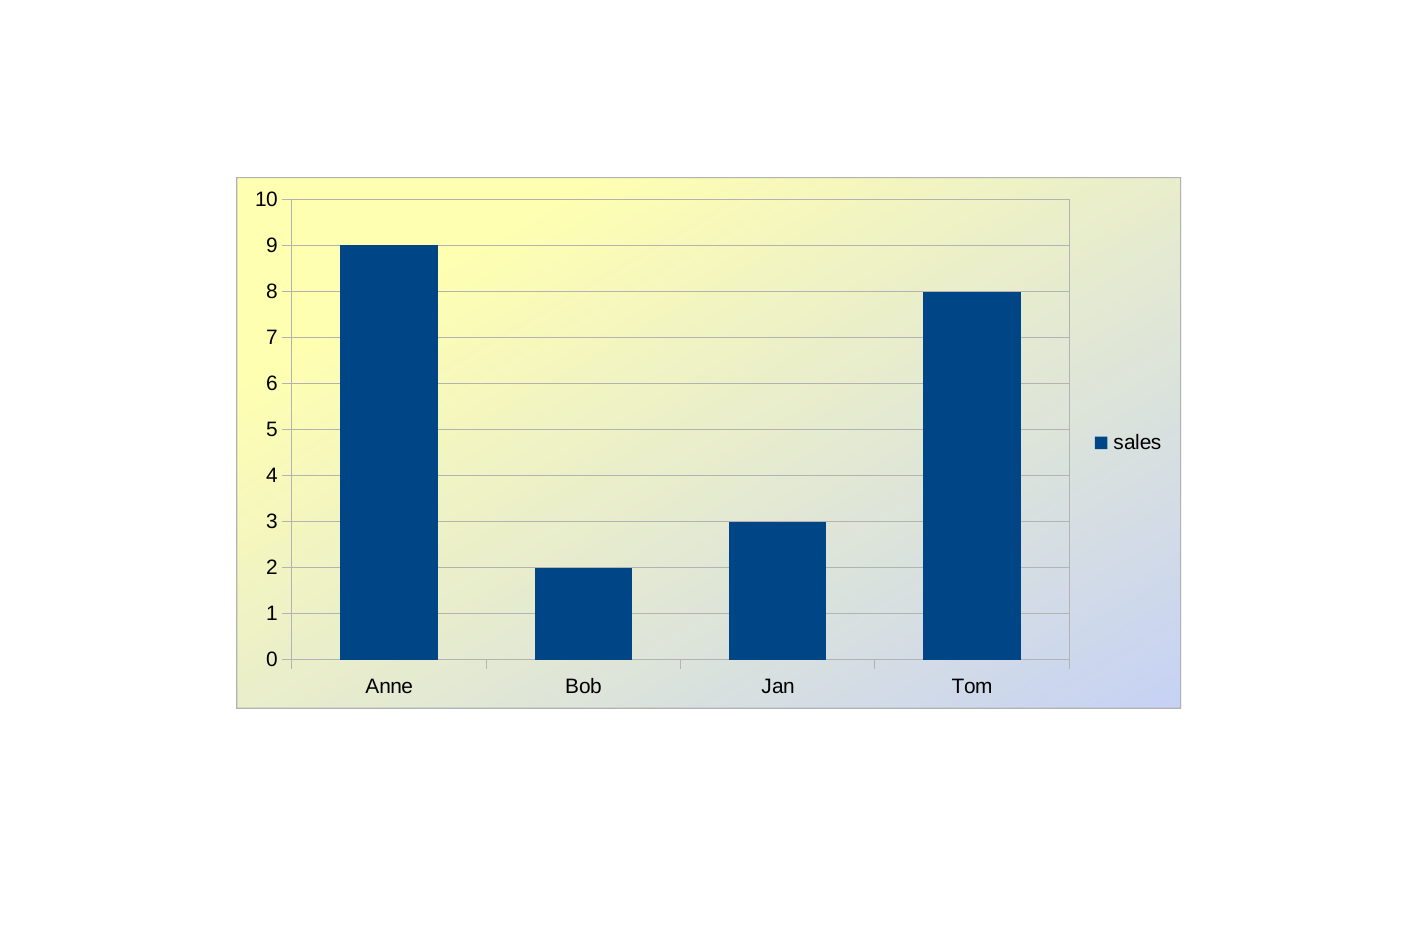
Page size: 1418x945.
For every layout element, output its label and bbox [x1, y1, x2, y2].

chart [236, 177, 1182, 709]
